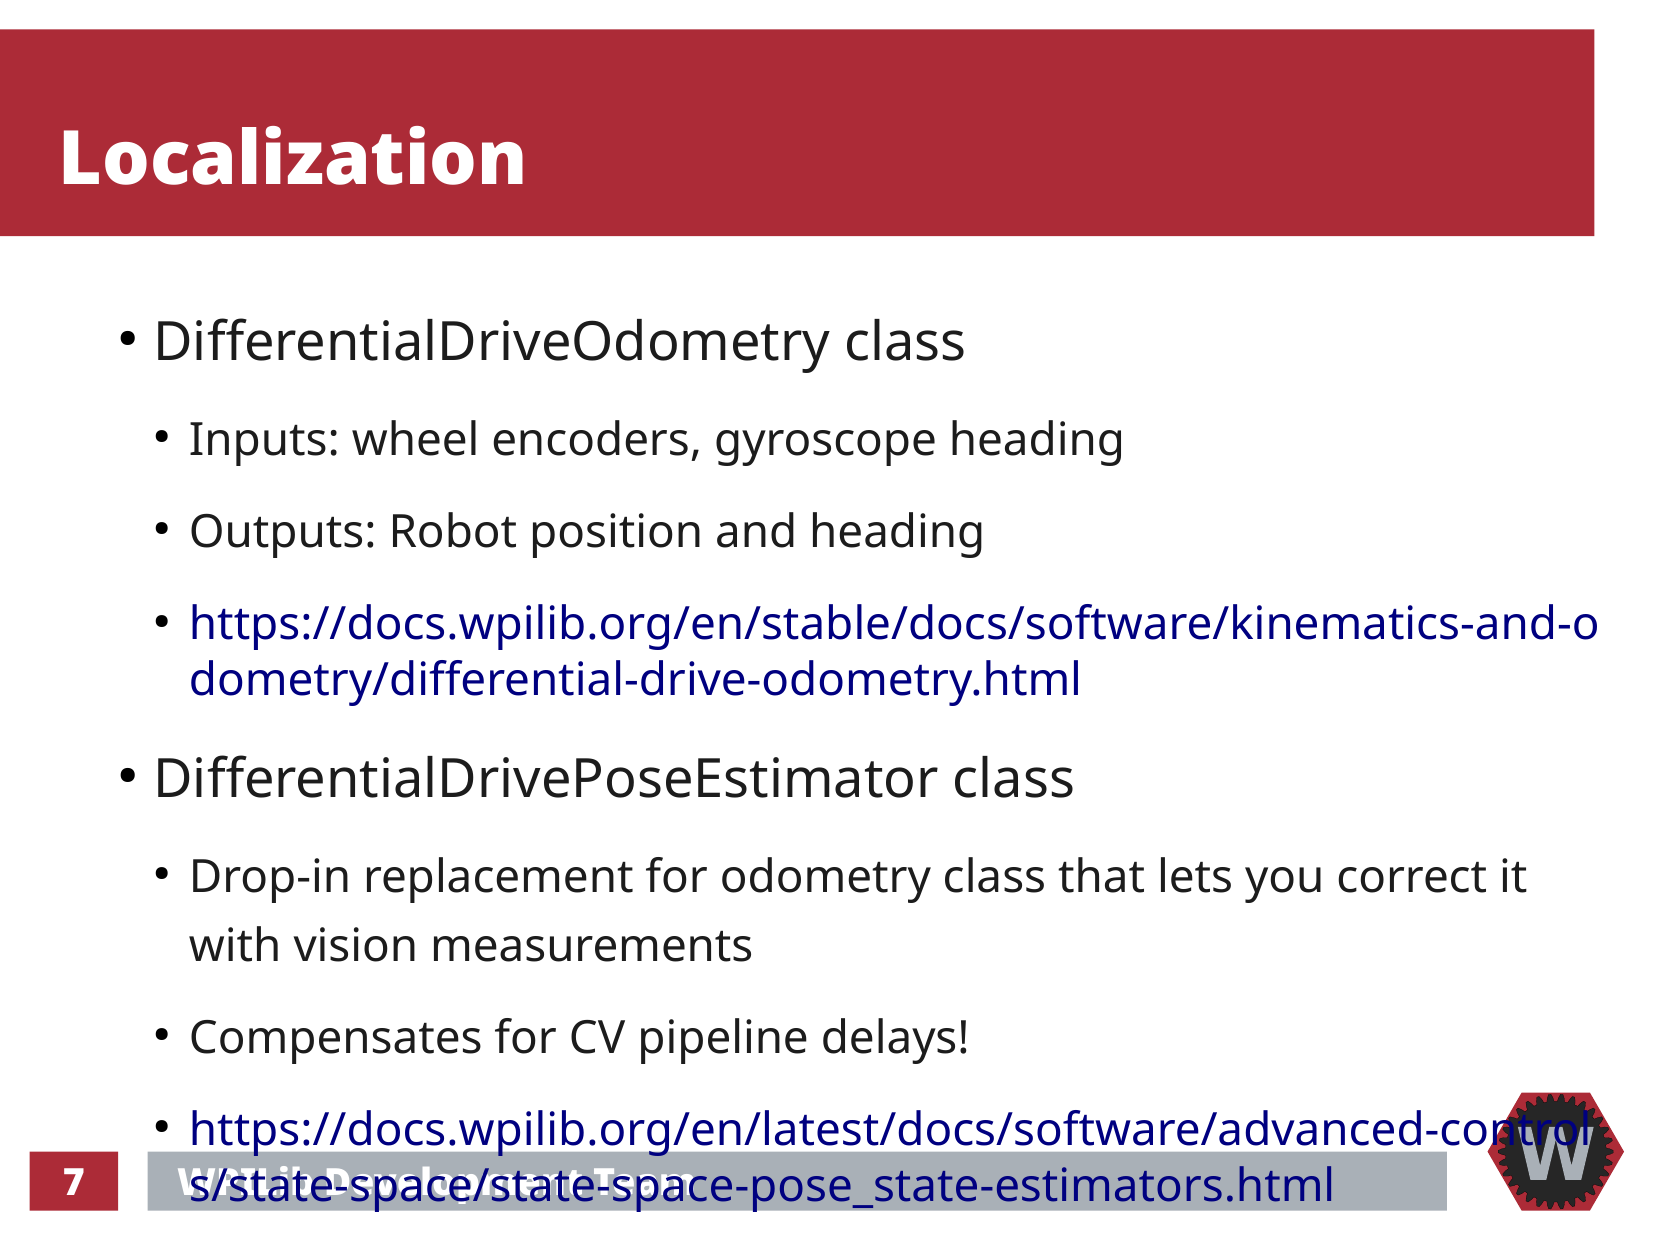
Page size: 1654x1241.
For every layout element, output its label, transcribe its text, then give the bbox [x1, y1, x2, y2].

list DifferentialDriveOdometry class Inputs: wheel encoders, gyroscope heading Outputs: Robot position and heading https://docs.wpilib.org/en/stable/docs/software/kinematics-and-odometry/differential-drive-odometry.html DifferentialDrivePoseEstimator class Drop-in replacement for odometry class that lets you correct it with vision measurements Compensates for CV pipeline delays! https://docs.wpilib.org/en/latest/docs/software/advanced-controls/state-space/state-space-pose_state-estimators.html [118, 295, 1613, 1123]
title Localization [59, 59, 1595, 207]
